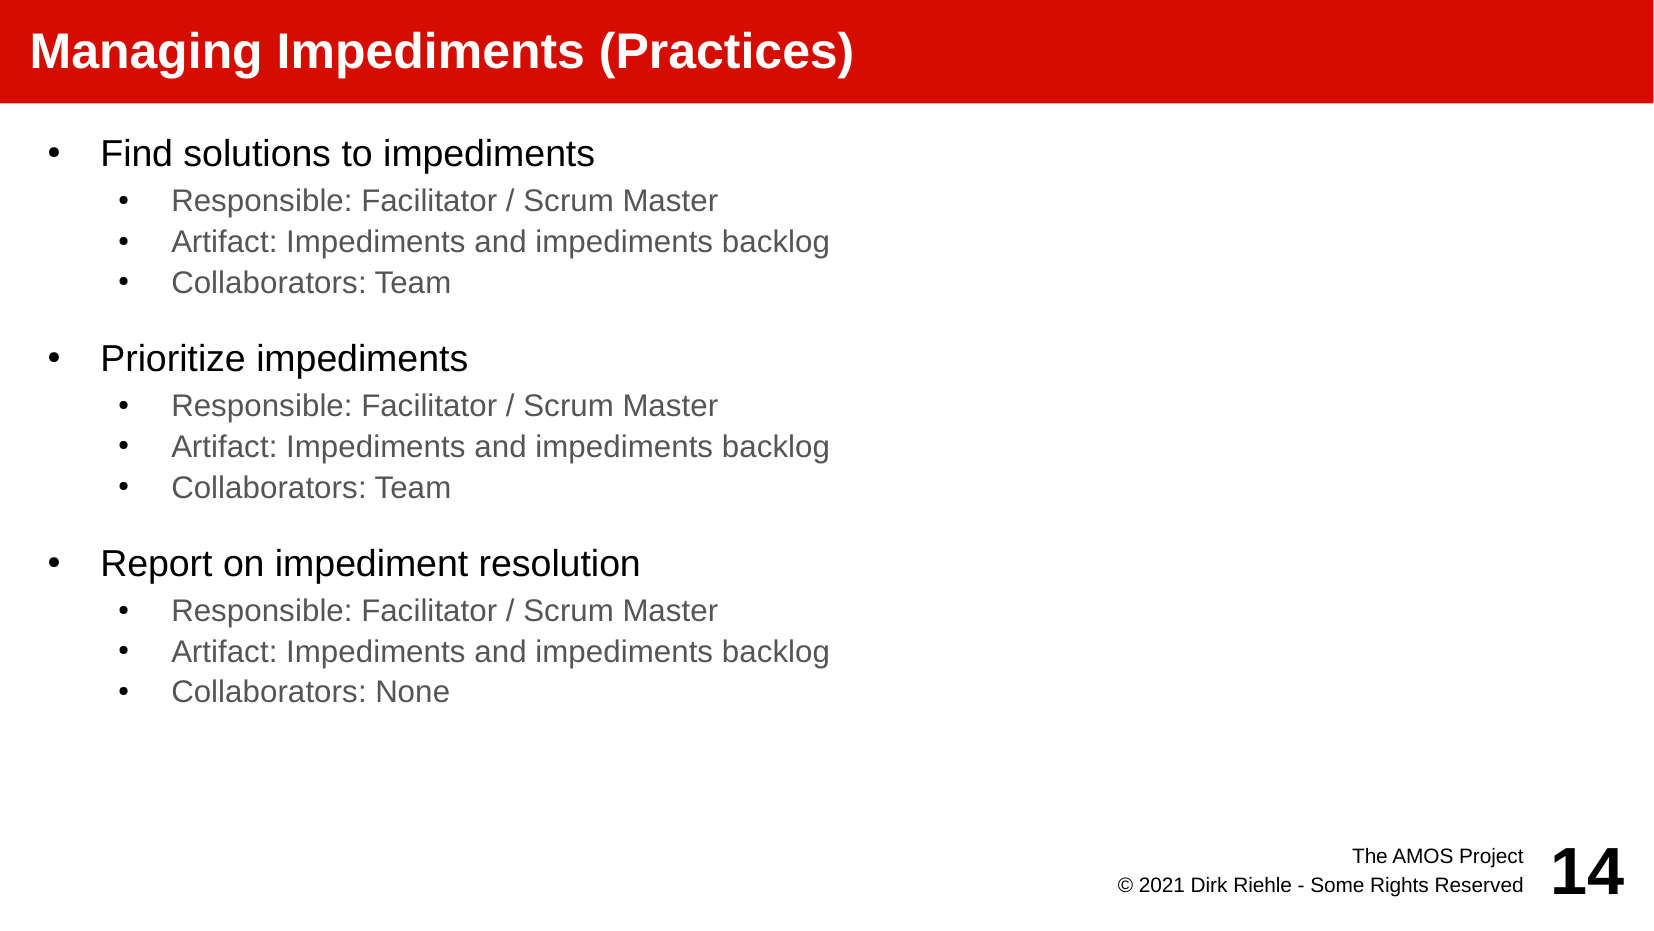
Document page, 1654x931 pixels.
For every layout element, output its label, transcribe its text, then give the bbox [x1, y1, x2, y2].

title Managing Impediments (Practices) [0, 0, 1654, 104]
list Find solutions to impediments Responsible: Facilitator / Scrum Master Artifact: Impediments and impediments backlog Collaborators: Team Prioritize impediments Responsible: Facilitator / Scrum Master Artifact: Impediments and impediments backlog Collaborators: Team Report on impediment resolution Responsible: Facilitator / Scrum Master Artifact: Impediments and impediments backlog Collaborators: None [29, 132, 1625, 813]
